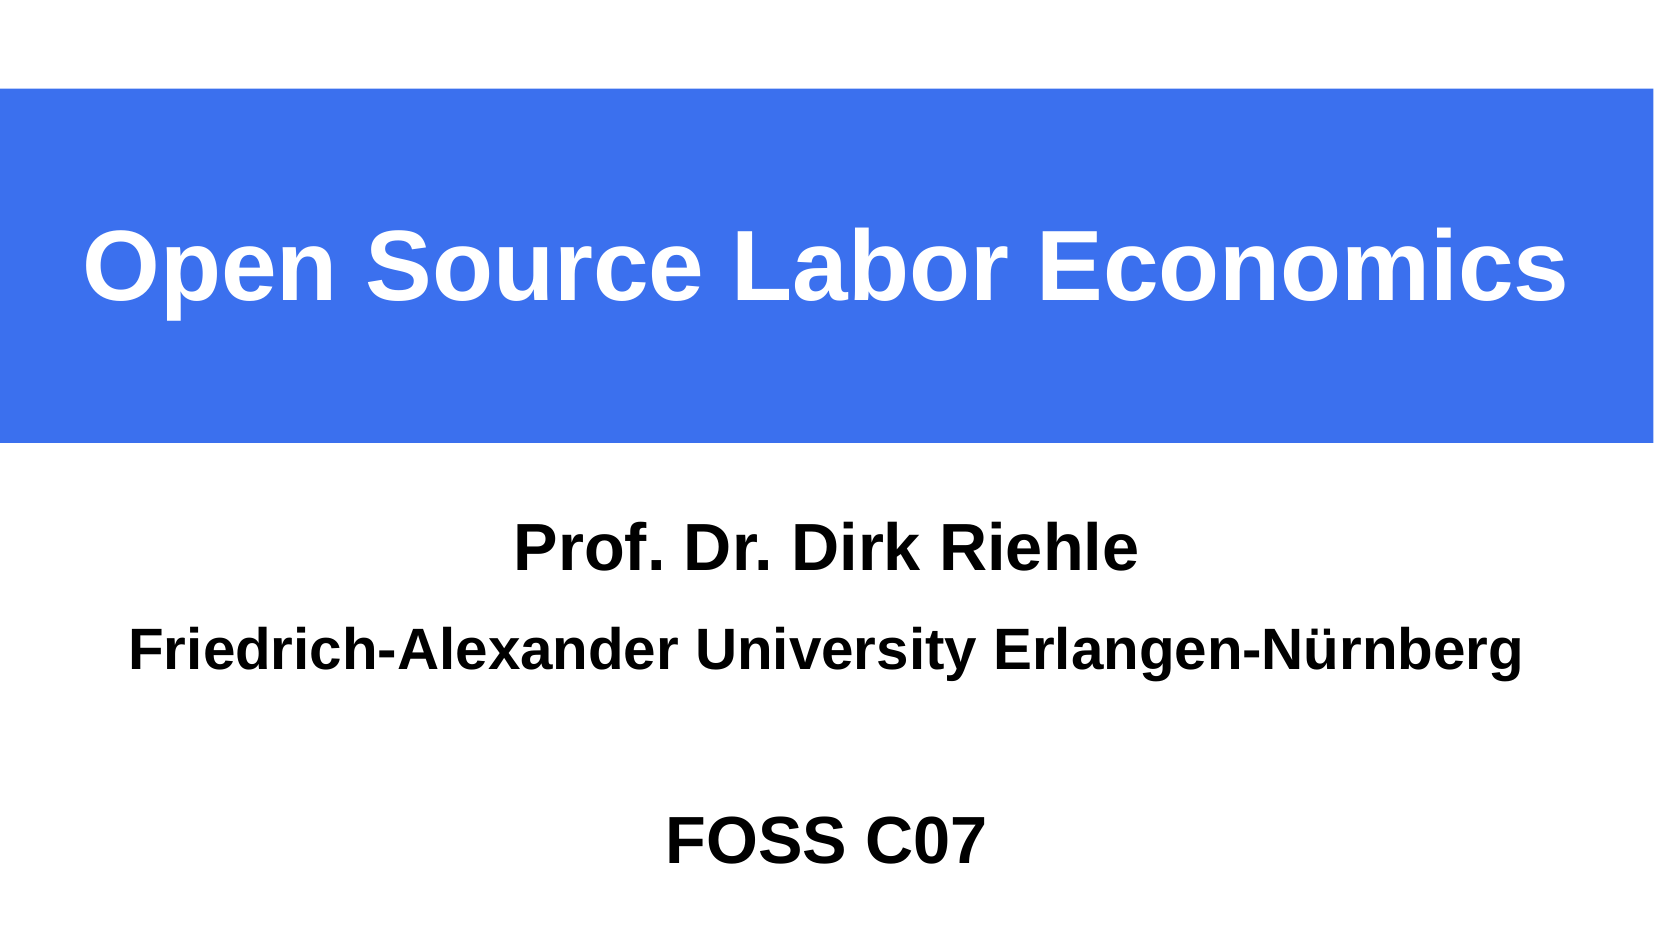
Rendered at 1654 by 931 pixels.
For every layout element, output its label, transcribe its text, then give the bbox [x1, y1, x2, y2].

subtitle Prof. Dr. Dirk Riehle Friedrich-Alexander University Erlangen-Nürnberg FOSS C07 [29, 472, 1625, 886]
title Open Source Labor Economics [0, 88, 1654, 443]
